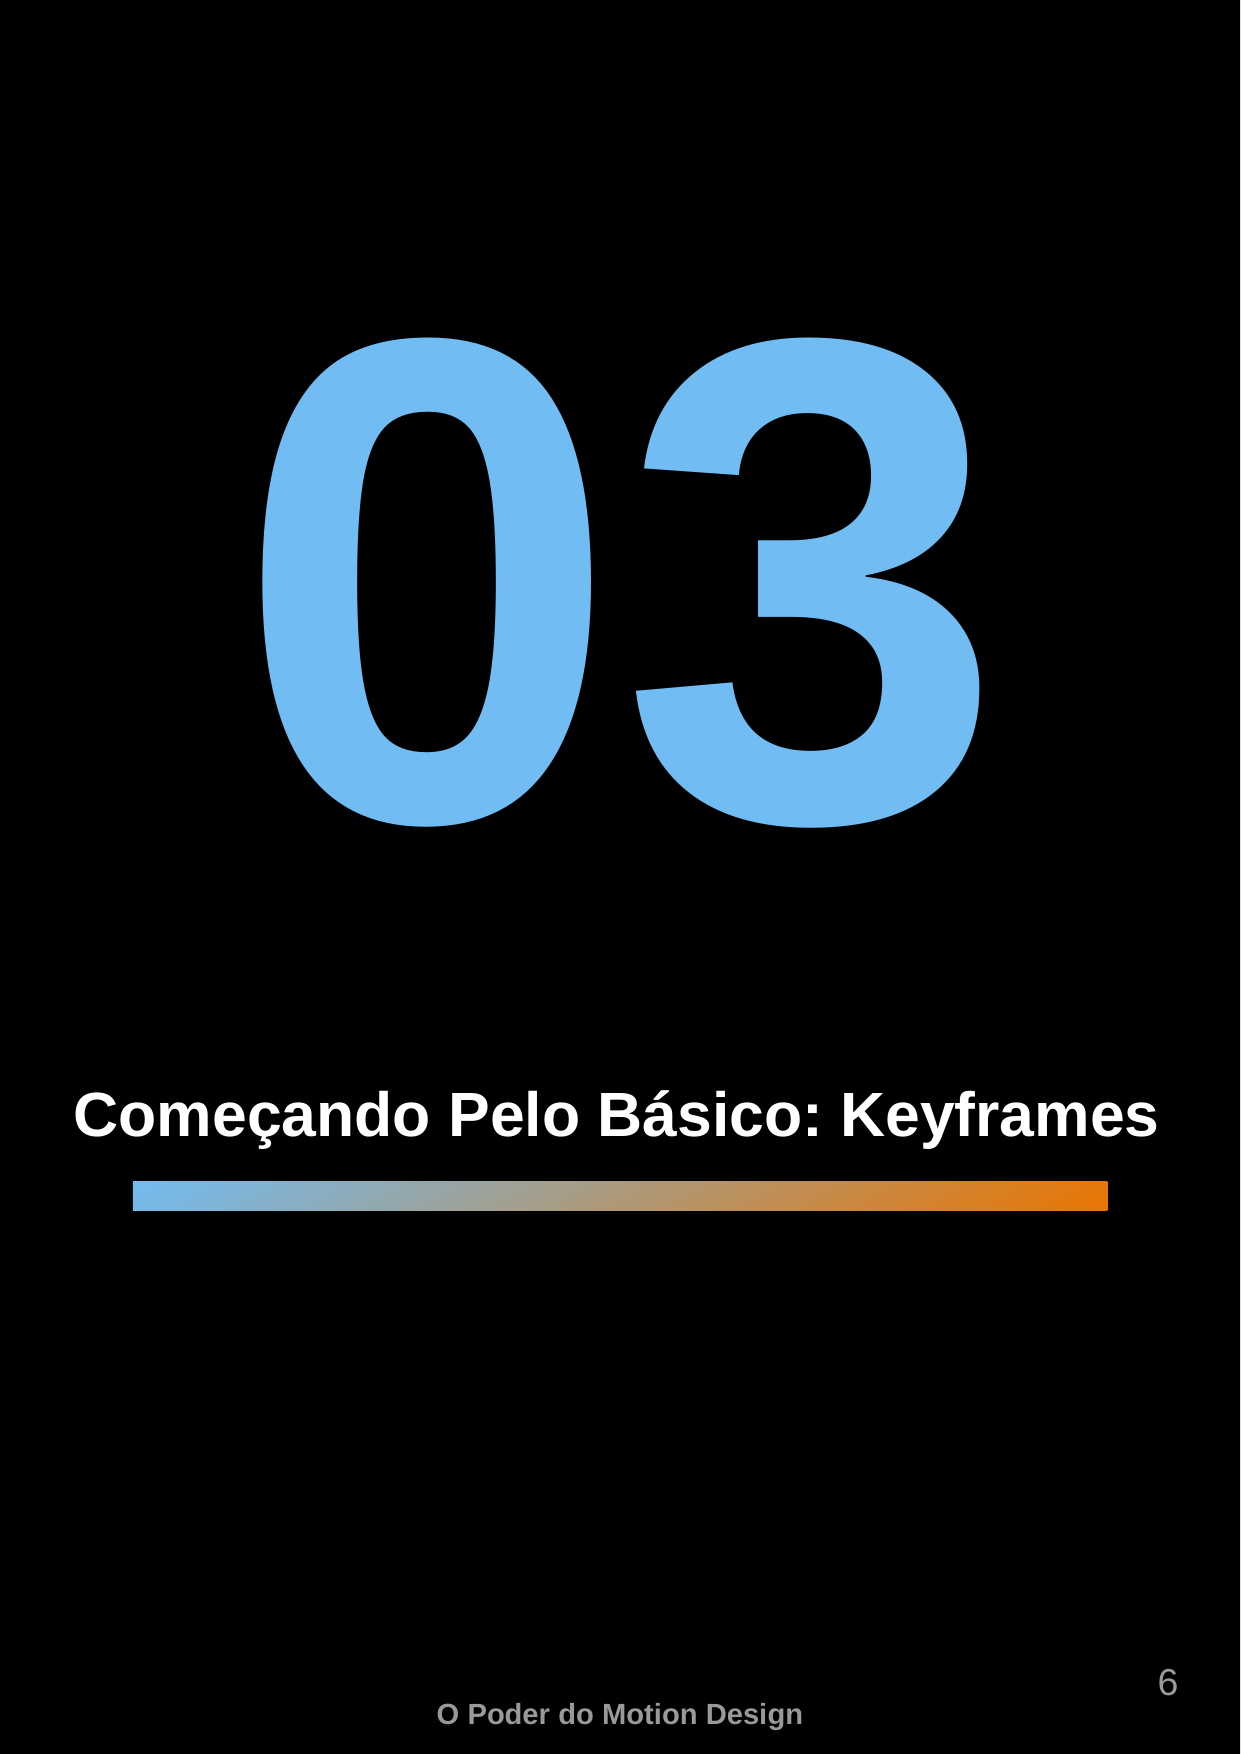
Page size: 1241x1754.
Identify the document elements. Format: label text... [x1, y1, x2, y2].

text_box 6 [1142, 1653, 1194, 1711]
text_box 03 [221, 187, 1020, 975]
text_box [0, 0, 1241, 1754]
text_box O Poder do Motion Design [421, 1690, 819, 1739]
text_box Começando Pelo Básico: Keyframes [59, 1072, 1182, 1170]
